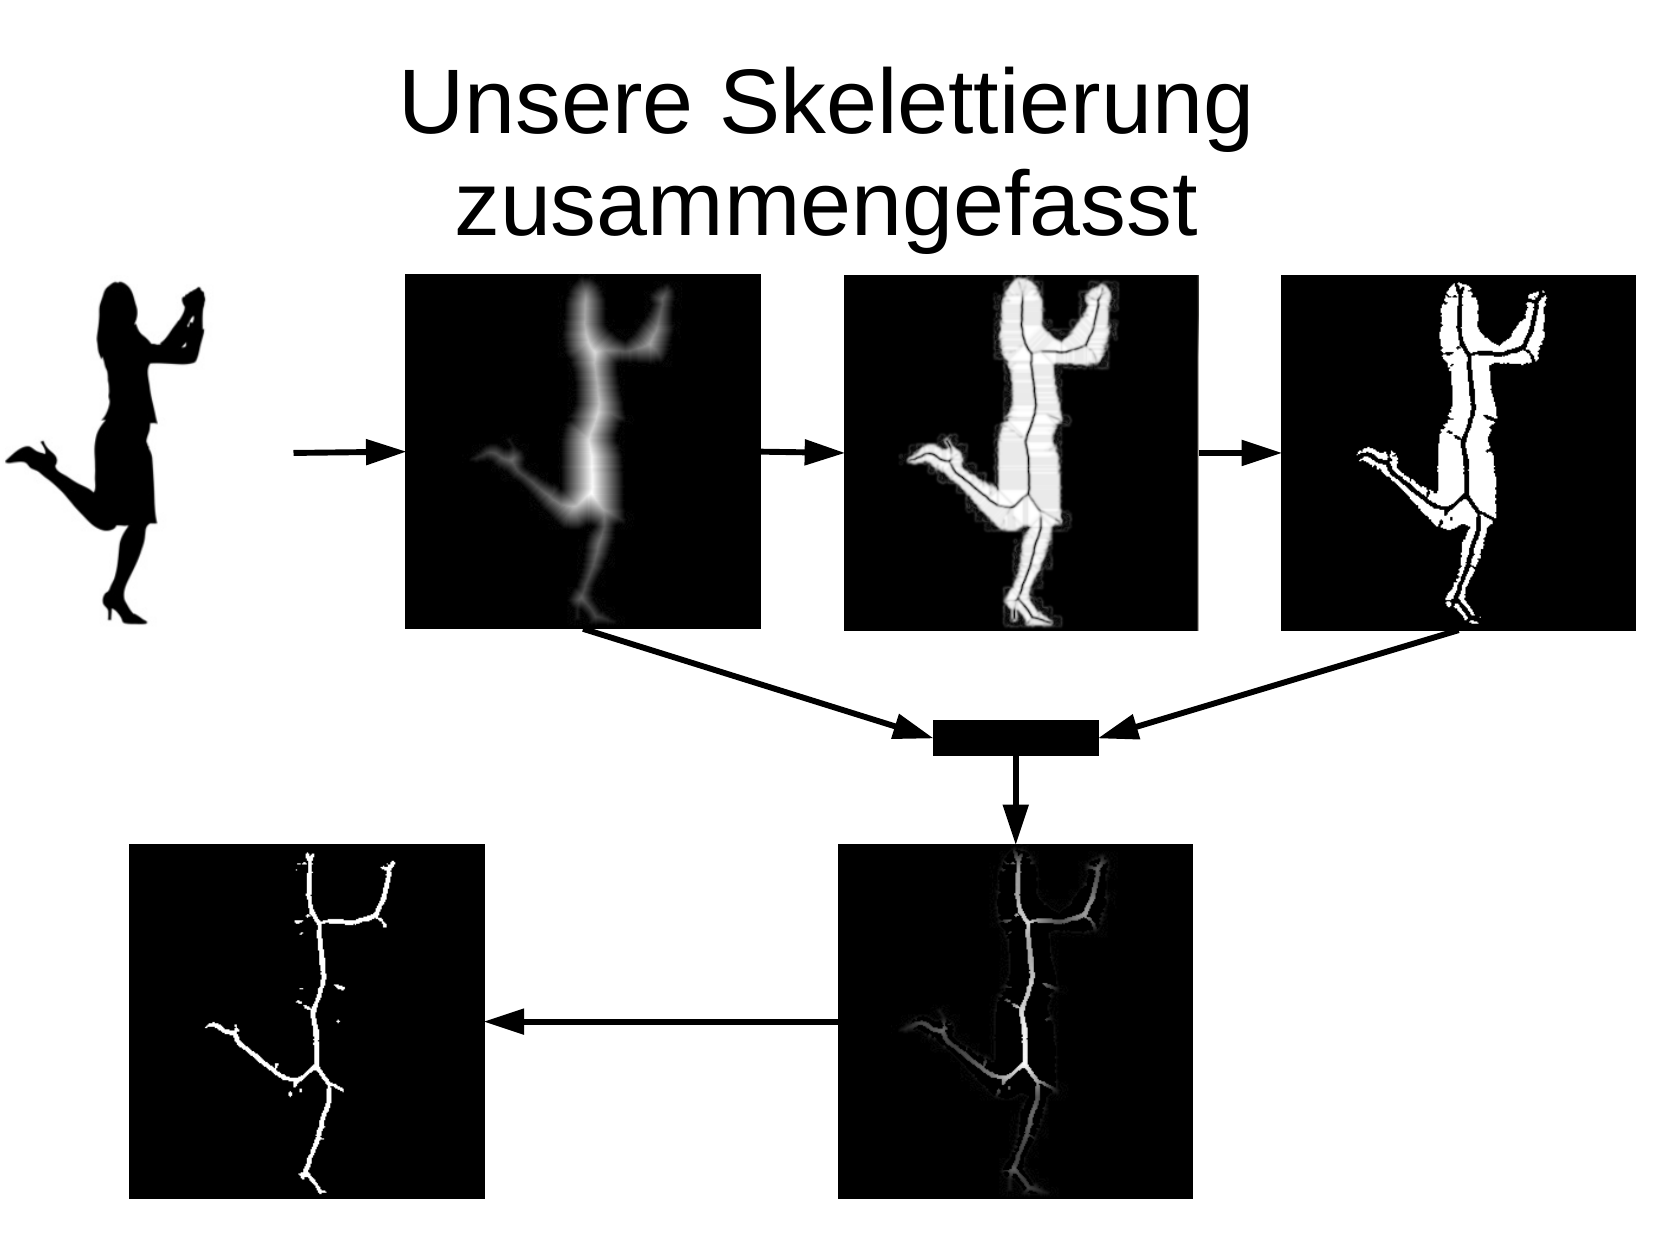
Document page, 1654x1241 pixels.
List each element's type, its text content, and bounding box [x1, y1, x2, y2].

title Unsere Skelettierung zusammengefasst [82, 49, 1571, 257]
picture [1281, 275, 1636, 631]
picture [129, 844, 485, 1199]
picture [838, 844, 1193, 1199]
picture [0, 275, 294, 631]
picture [844, 275, 1199, 631]
text_box [933, 720, 1099, 756]
picture [405, 274, 761, 629]
